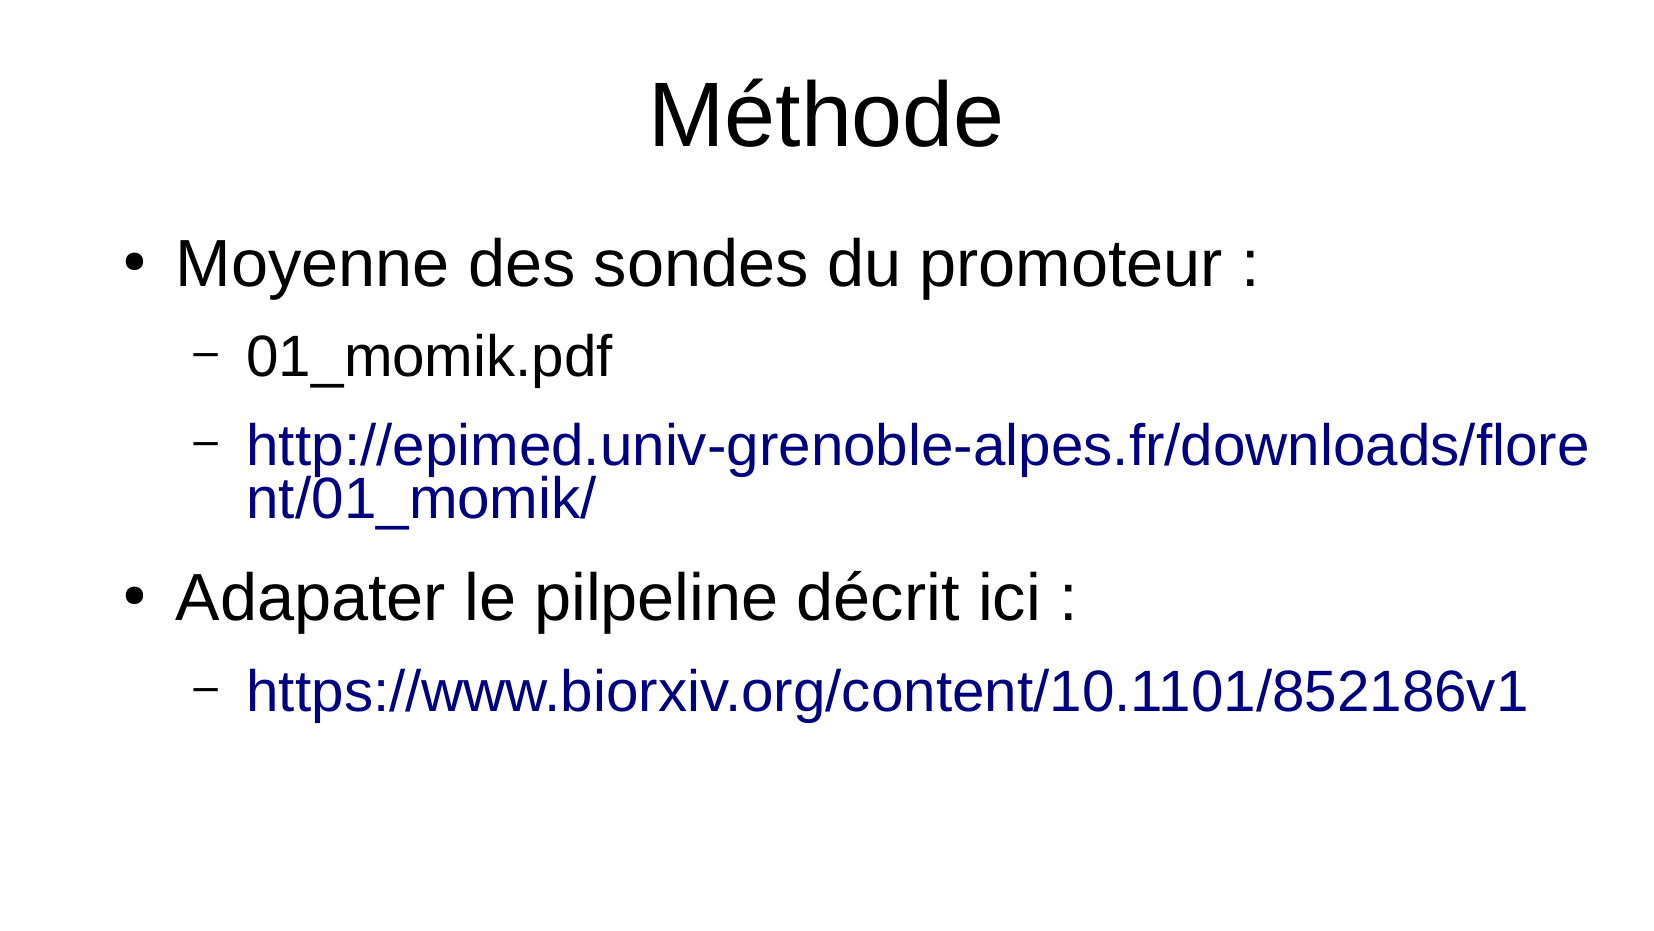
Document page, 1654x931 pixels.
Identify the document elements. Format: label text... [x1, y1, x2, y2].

title Méthode [82, 37, 1571, 193]
list Moyenne des sondes du promoteur : 01_momik.pdf http://epimed.univ-grenoble-alpes.fr/downloads/florent/01_momik/ Adapater le pilpeline décrit ici : https://www.biorxiv.org/content/10.1101/852186v1 [105, 225, 1594, 766]
